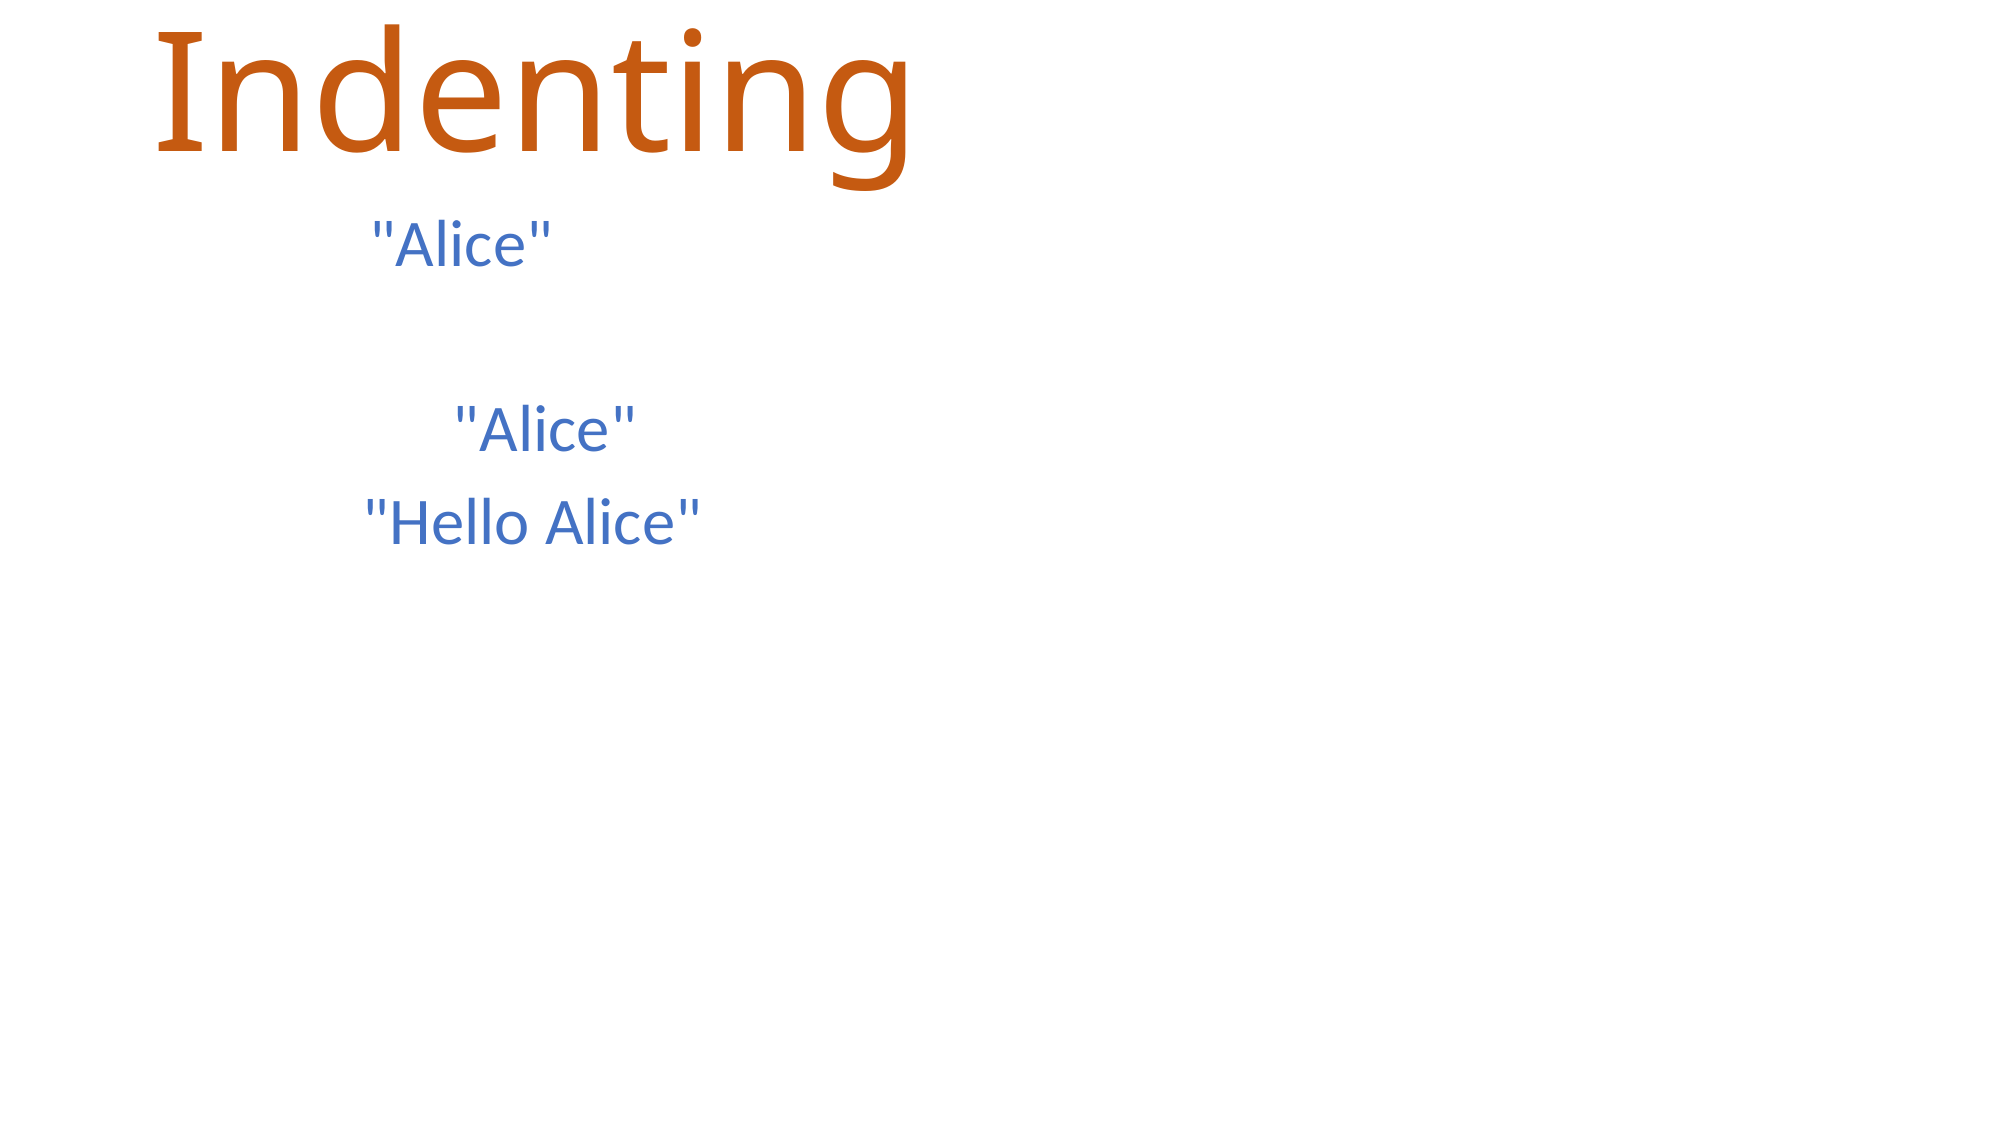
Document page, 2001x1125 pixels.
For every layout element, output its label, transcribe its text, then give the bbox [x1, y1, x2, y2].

list Indenting name = "Alice" if name == "Alice": print("Hello Alice") [137, 0, 1863, 1014]
